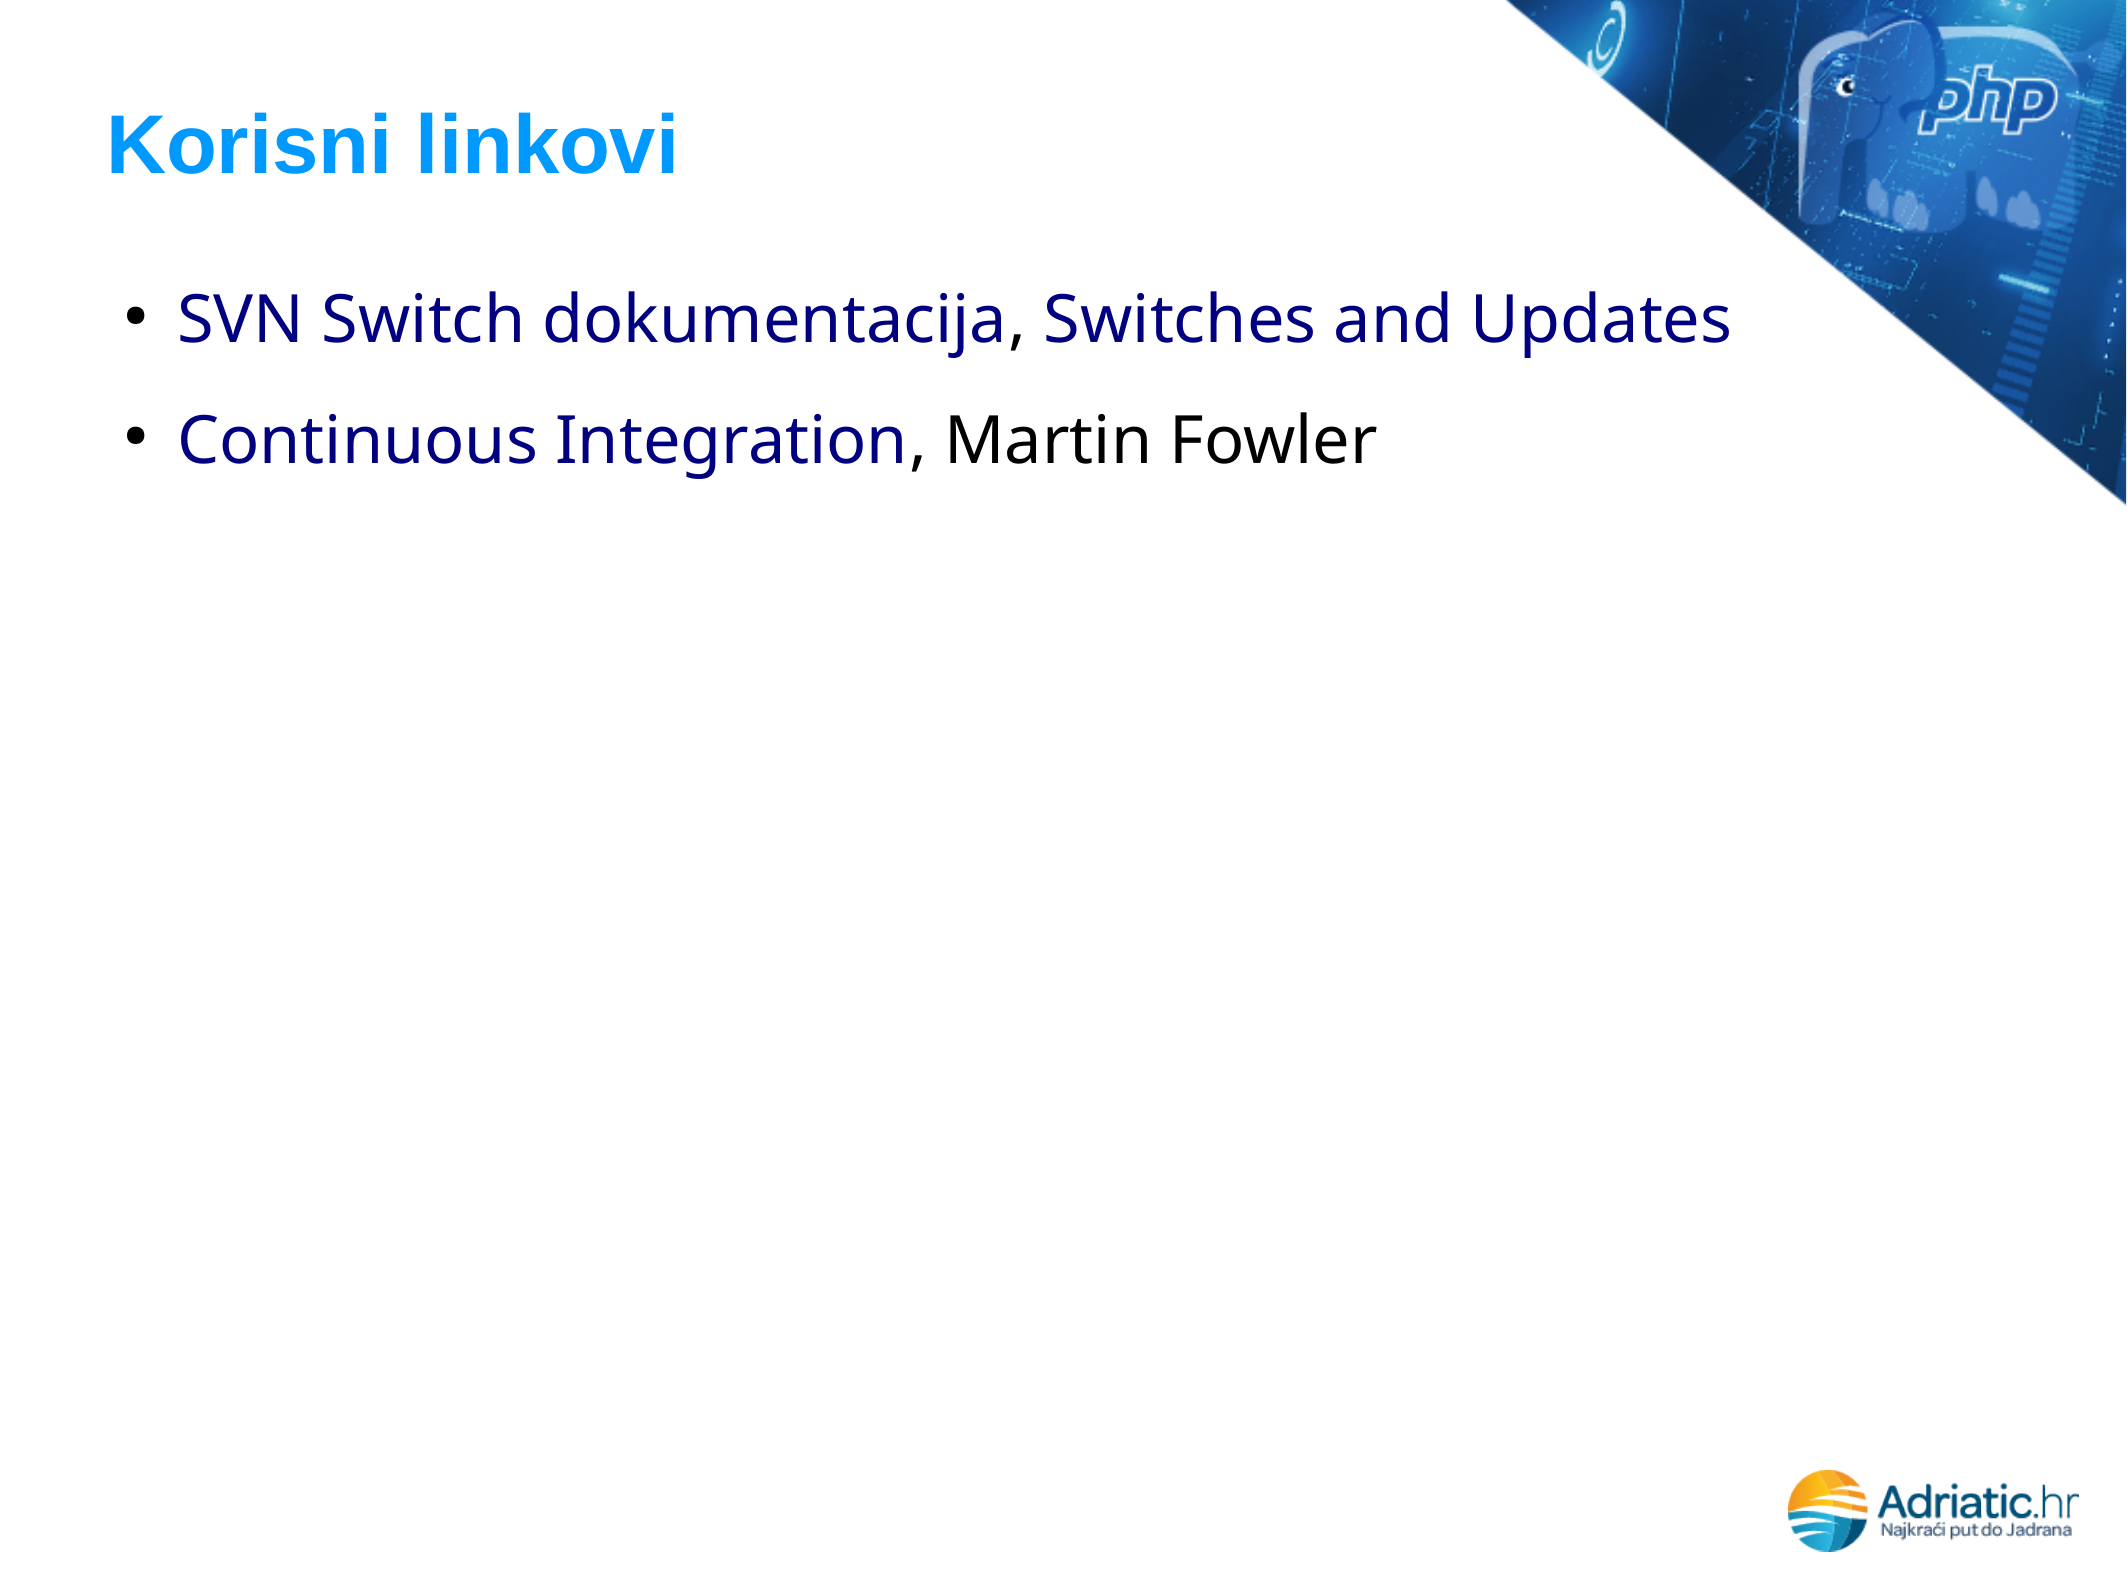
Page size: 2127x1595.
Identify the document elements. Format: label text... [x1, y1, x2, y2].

picture [1505, 0, 2127, 625]
title Korisni linkovi [106, 70, 1630, 219]
list SVN Switch dokumentacija, Switches and Updates Continuous Integration, Martin Fowler [106, 271, 2020, 1453]
picture [1788, 1470, 2079, 1552]
